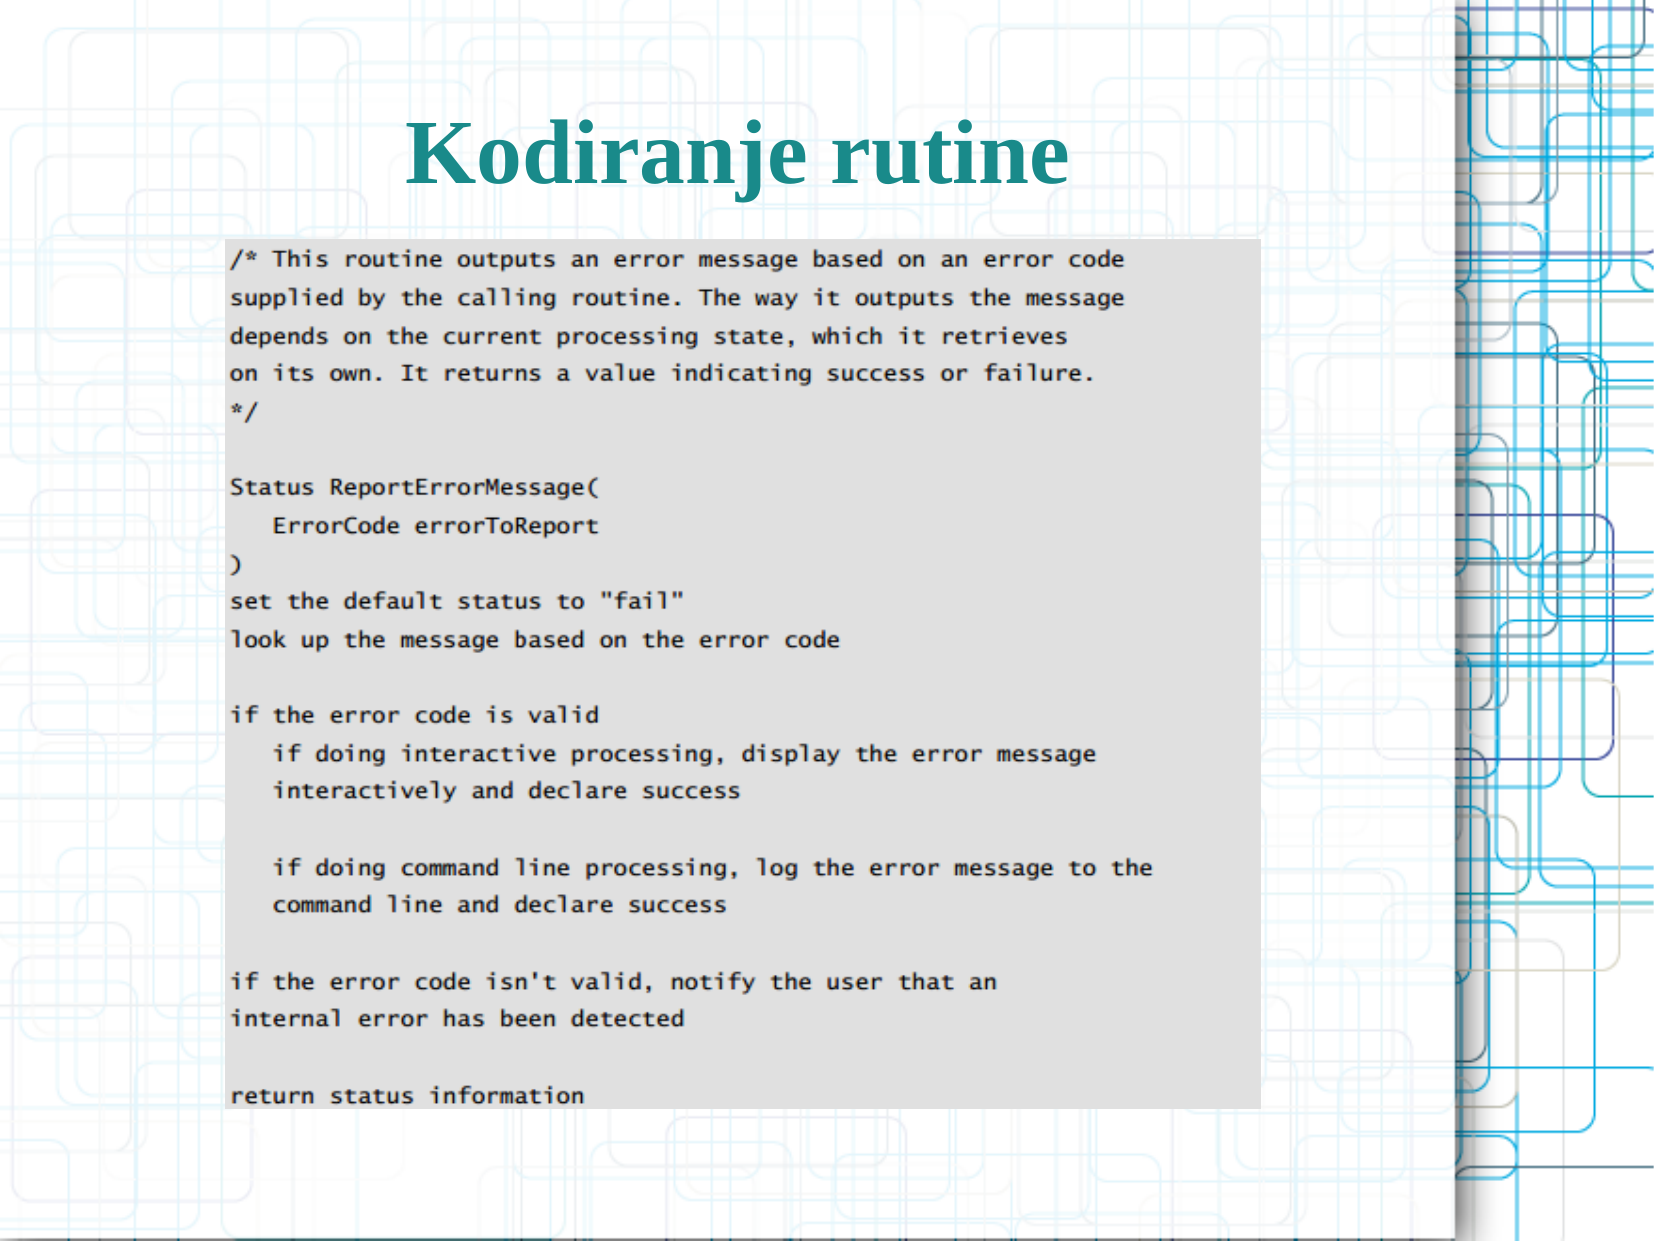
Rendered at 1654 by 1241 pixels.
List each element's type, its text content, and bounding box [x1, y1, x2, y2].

picture [0, 0, 1654, 1241]
title Kodiranje rutine [59, 49, 1418, 257]
